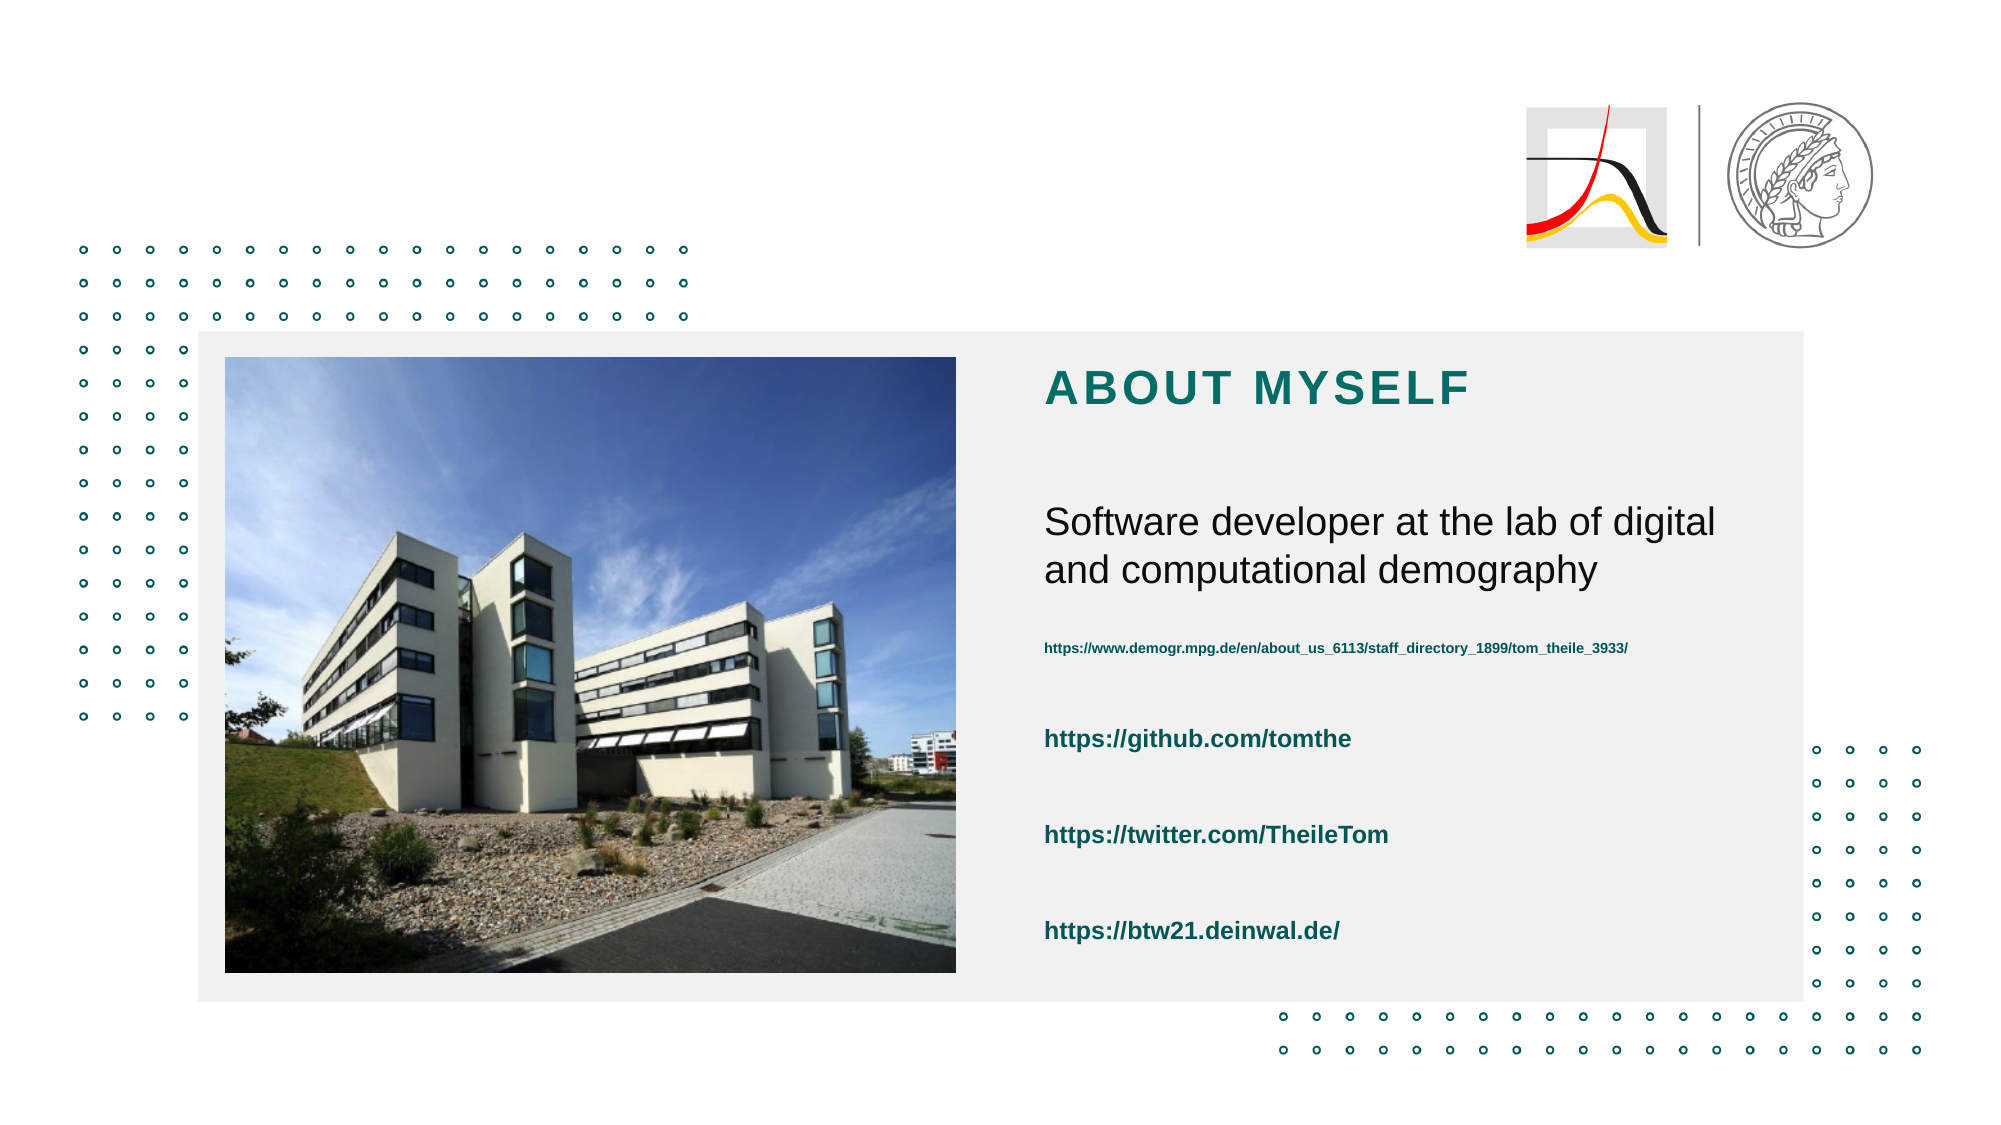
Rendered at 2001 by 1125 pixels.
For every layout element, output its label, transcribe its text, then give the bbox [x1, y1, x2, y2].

title About Myself [1044, 360, 1764, 449]
text_box Software developer at the lab of digital and computational demography https://www.demogr.mpg.de/en/about_us_6113/staff_directory_1899/tom_theile_3933/ https://github.com/tomthe https://twitter.com/TheileTom https://btw21.deinwal.de/ [1044, 495, 1735, 973]
picture [0, 0, 2001, 1125]
